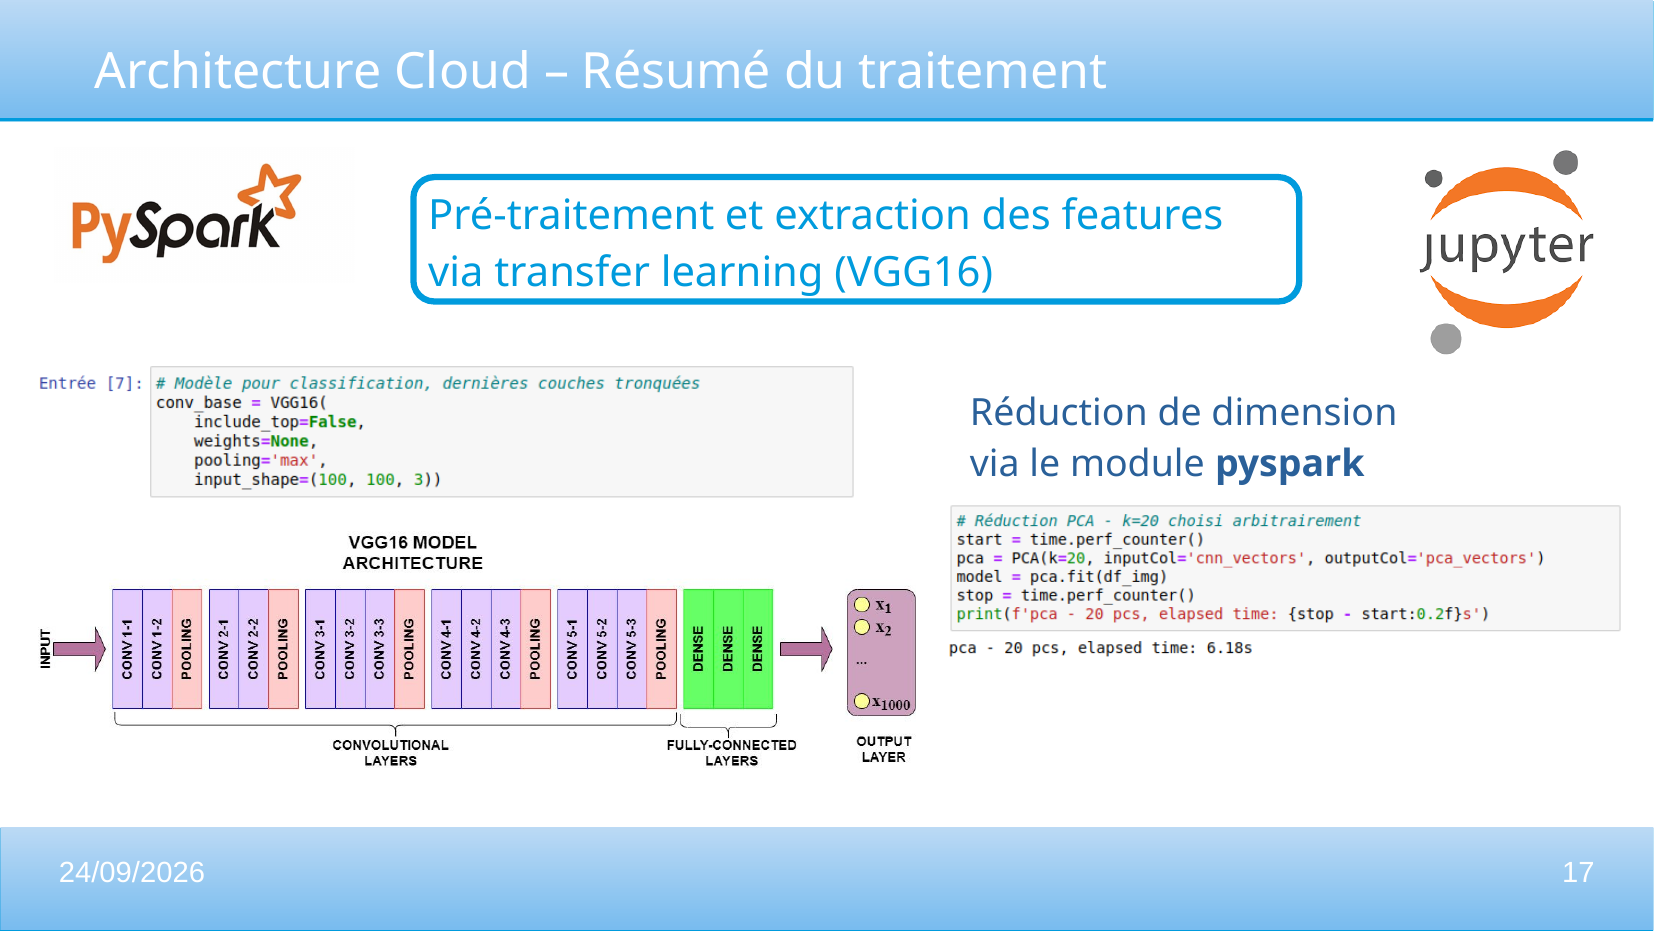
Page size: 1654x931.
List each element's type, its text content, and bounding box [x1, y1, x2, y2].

picture [29, 356, 865, 502]
picture [944, 501, 1625, 663]
title Architecture Cloud – Résumé du traitement [59, 29, 1595, 108]
picture [38, 531, 916, 768]
picture [1417, 147, 1596, 355]
picture [54, 147, 355, 283]
text_box Réduction de dimension via le module pyspark [955, 378, 1418, 473]
text_box Pré-traitement et extraction des features via transfer learning (VGG16) [413, 177, 1300, 302]
